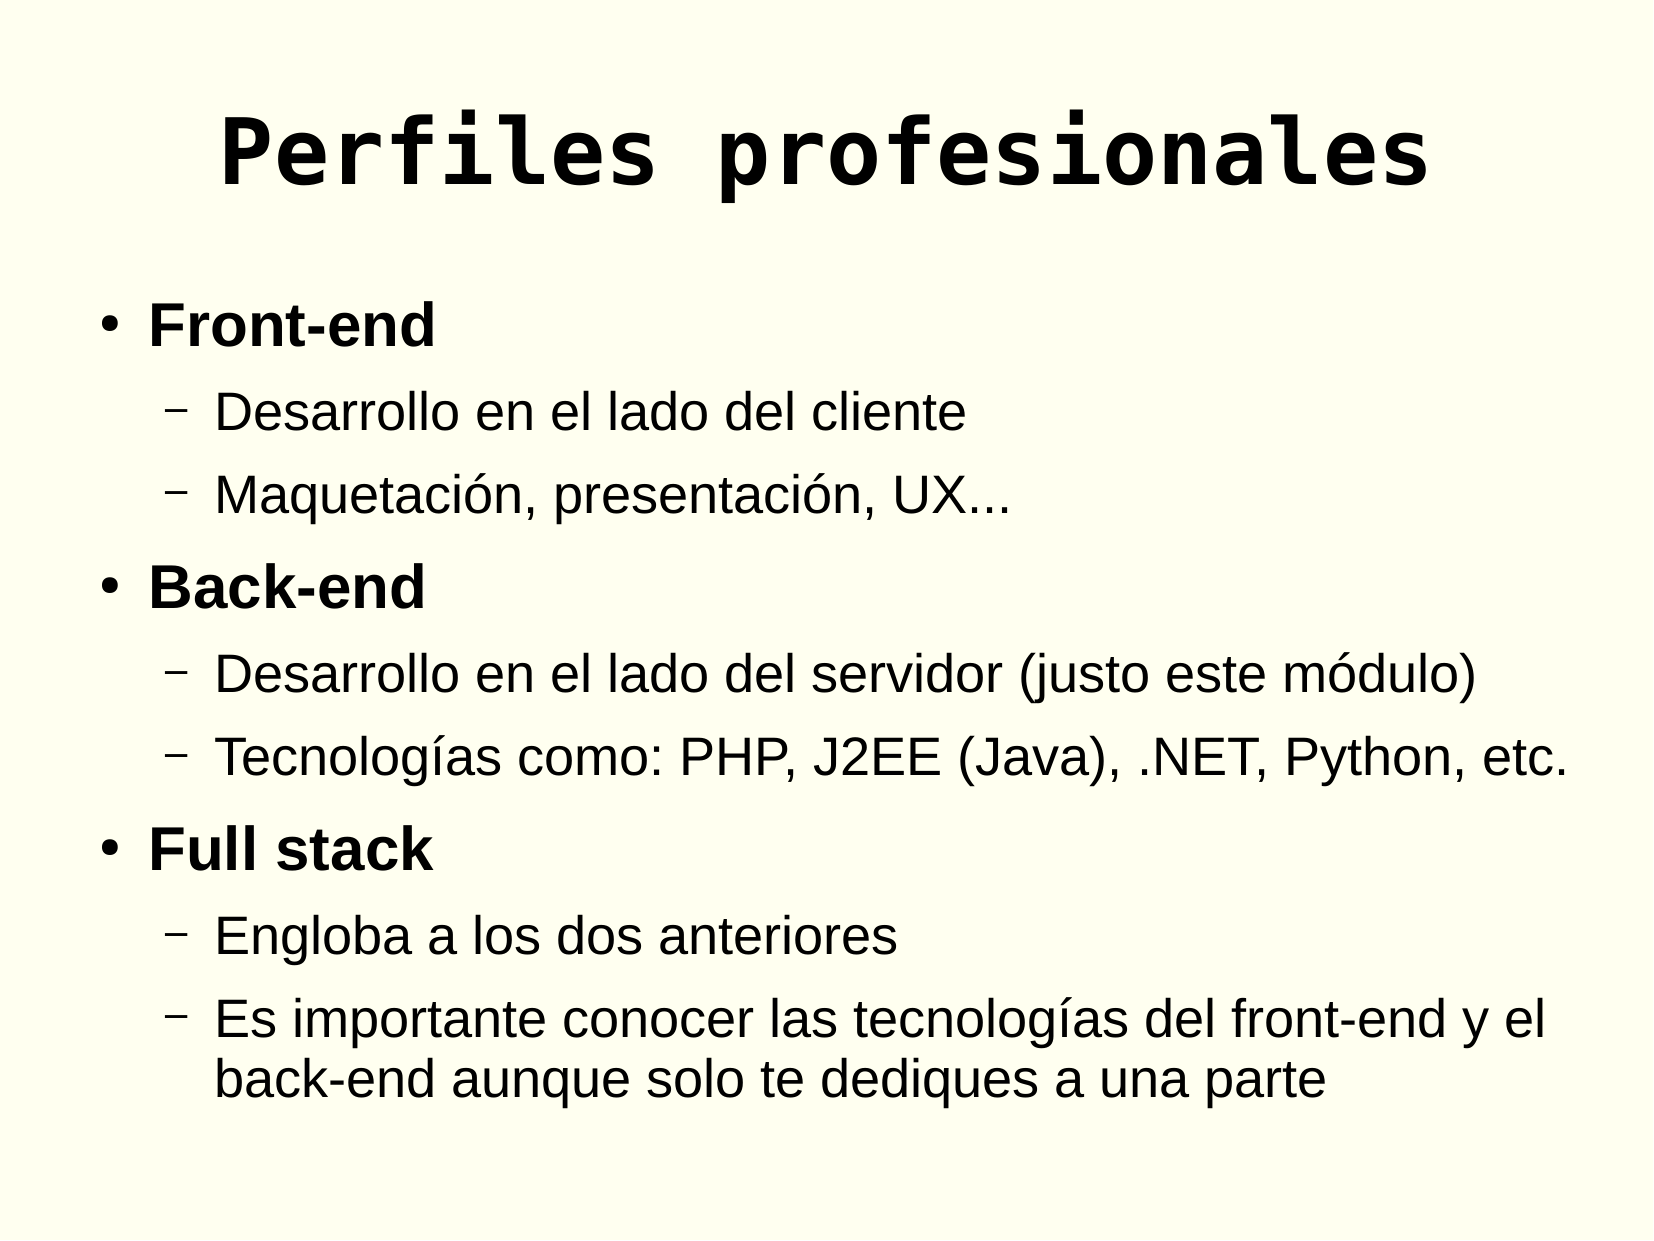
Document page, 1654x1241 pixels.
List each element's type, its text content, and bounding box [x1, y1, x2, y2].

title Perfiles profesionales [82, 49, 1571, 257]
list Front-end Desarrollo en el lado del cliente Maquetación, presentación, UX... Back-end Desarrollo en el lado del servidor (justo este módulo) Tecnologías como: PHP, J2EE (Java), .NET, Python, etc. Full stack Engloba a los dos anteriores Es importante conocer las tecnologías del front-end y el back-end aunque solo te dediques a una parte [82, 290, 1571, 1129]
